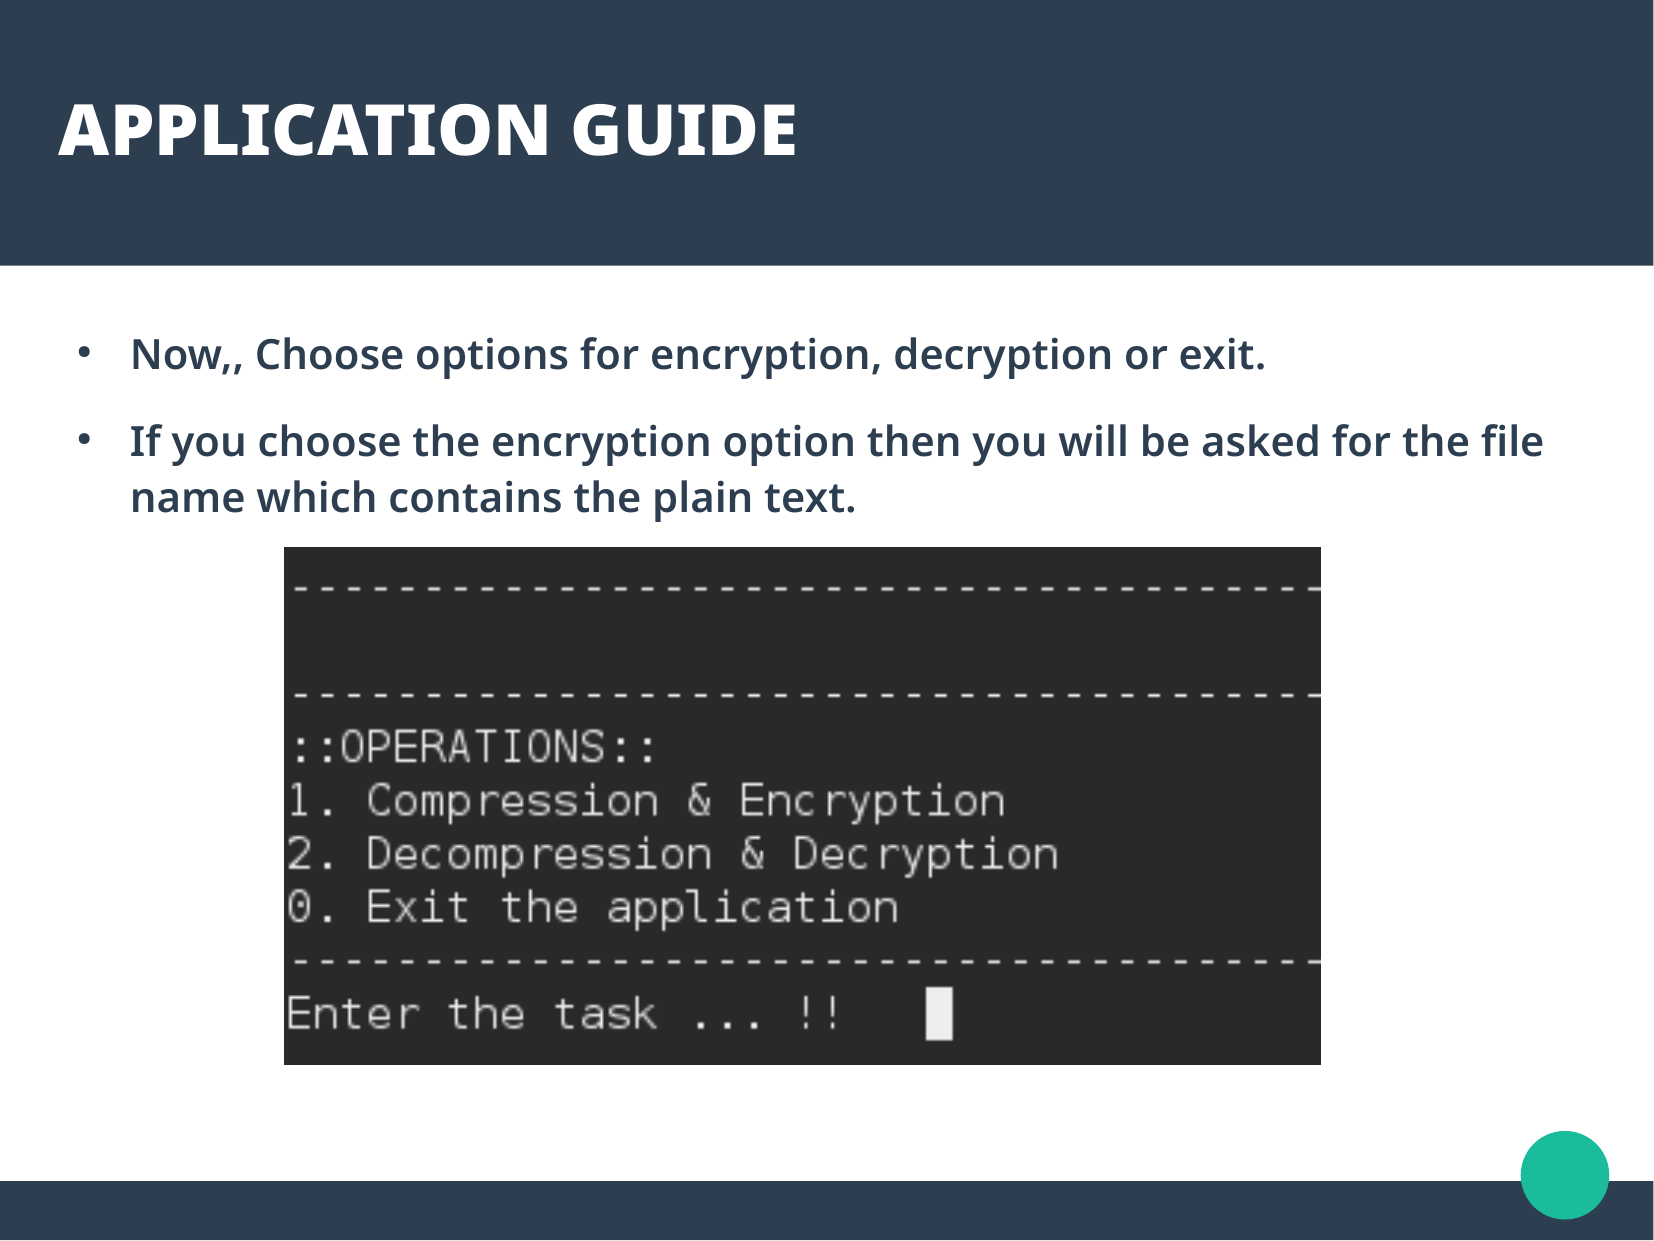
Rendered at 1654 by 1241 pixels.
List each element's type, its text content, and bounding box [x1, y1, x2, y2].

title APPLICATION GUIDE [59, 49, 1595, 207]
picture [284, 547, 1321, 1066]
list Now,, Choose options for encryption, decryption or exit. If you choose the encryption option then you will be asked for the file name which contains the plain text. [59, 324, 1595, 1152]
